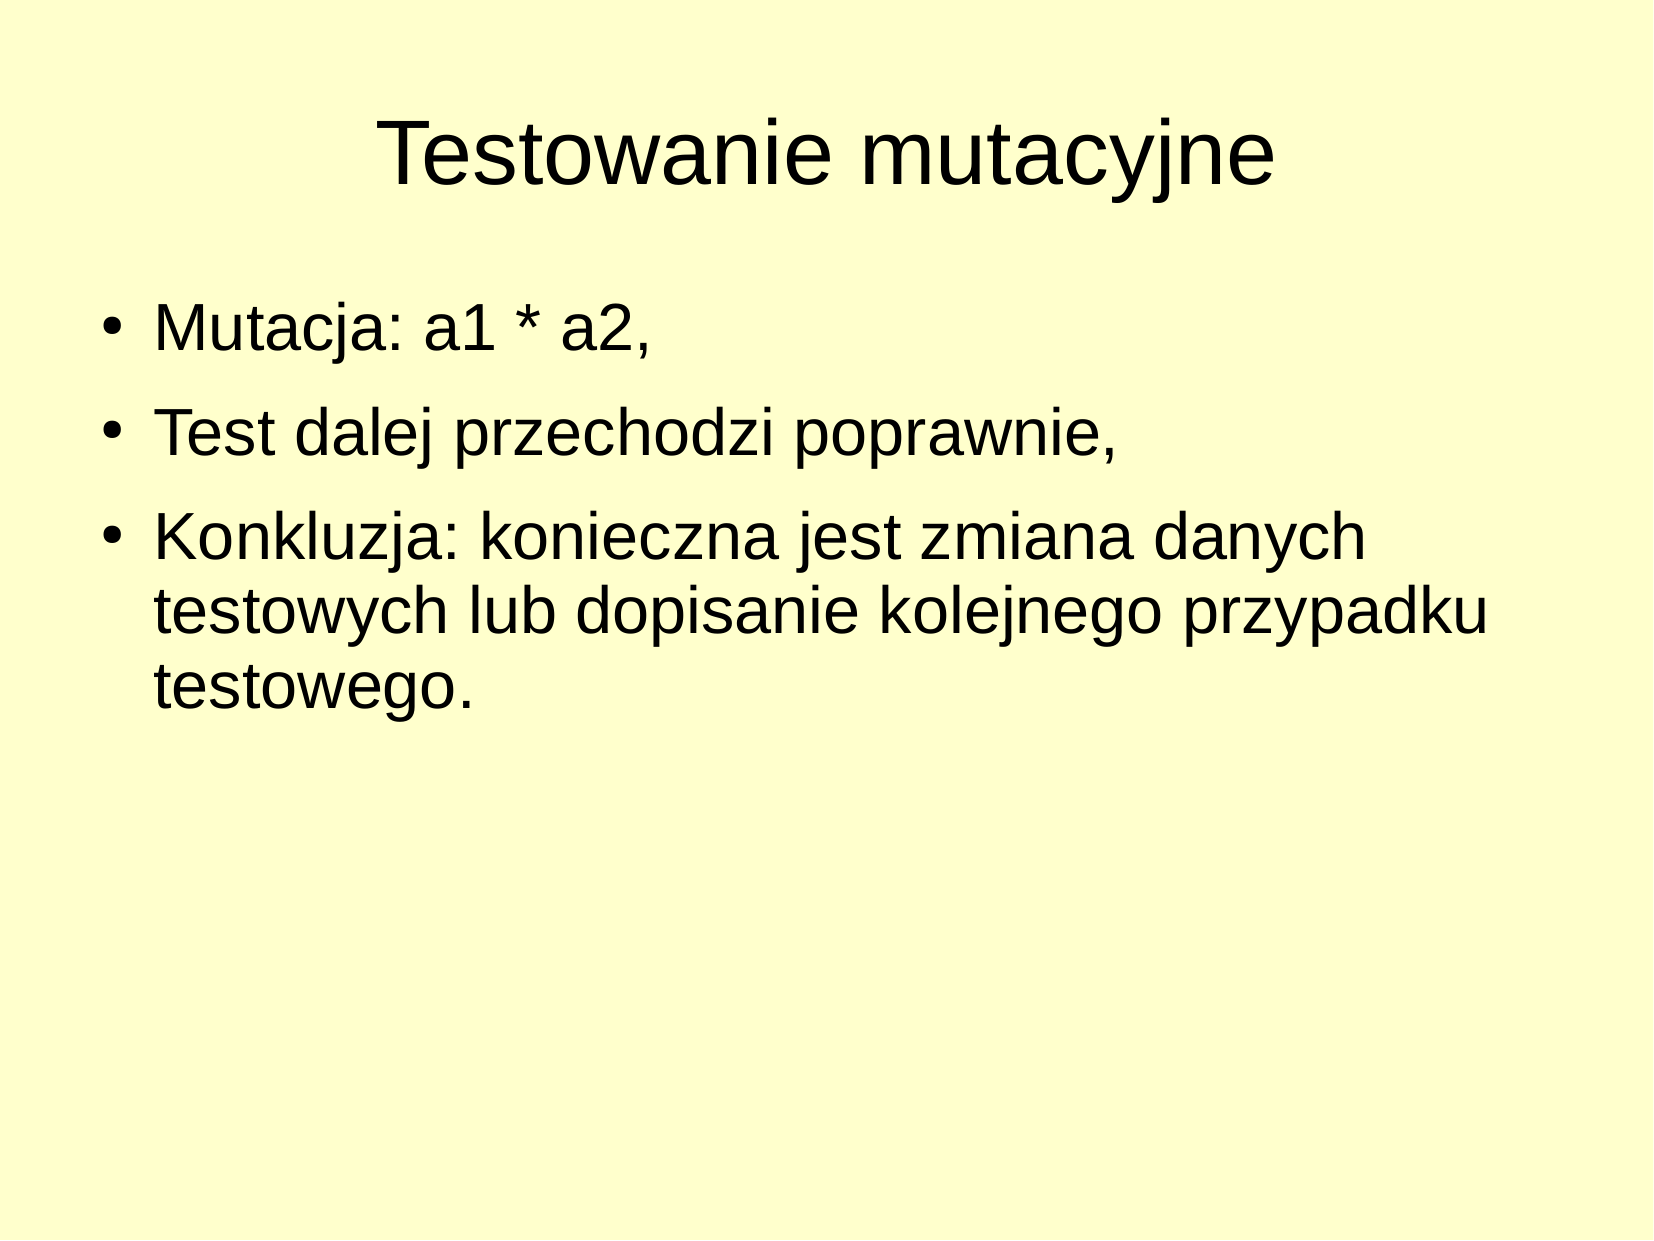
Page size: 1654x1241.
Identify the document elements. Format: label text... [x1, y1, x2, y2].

list Mutacja: a1 * a2, Test dalej przechodzi poprawnie, Konkluzja: konieczna jest zmiana danych testowych lub dopisanie kolejnego przypadku testowego. [82, 290, 1571, 1109]
title Testowanie mutacyjne [82, 49, 1571, 257]
